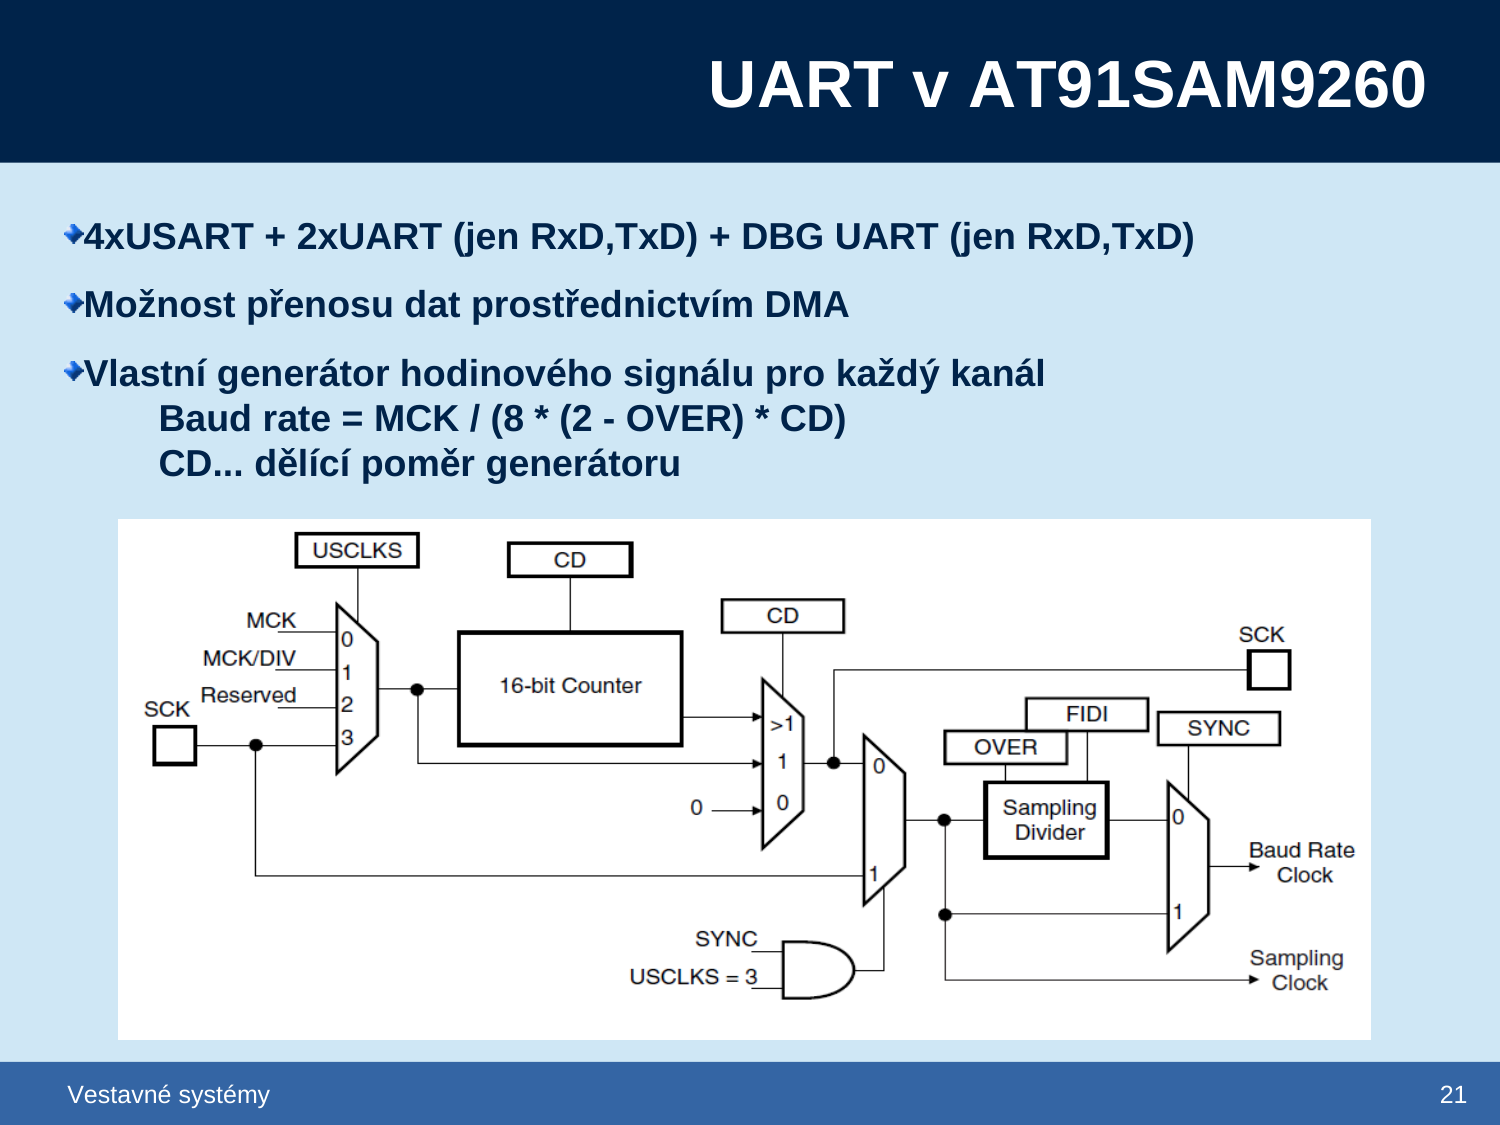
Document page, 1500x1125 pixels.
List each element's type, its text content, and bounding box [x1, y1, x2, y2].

title UART v AT91SAM9260 [47, 0, 1443, 164]
picture [118, 519, 1371, 1040]
list 4xUSART + 2xUART (jen RxD,TxD) + DBG UART (jen RxD,TxD) Možnost přenosu dat prostřednictvím DMA Vlastní generátor hodinového signálu pro každý kanál Baud rate = MCK / (8 * (2 - OVER) * CD) CD... dělící poměr generátoru [50, 187, 1450, 508]
